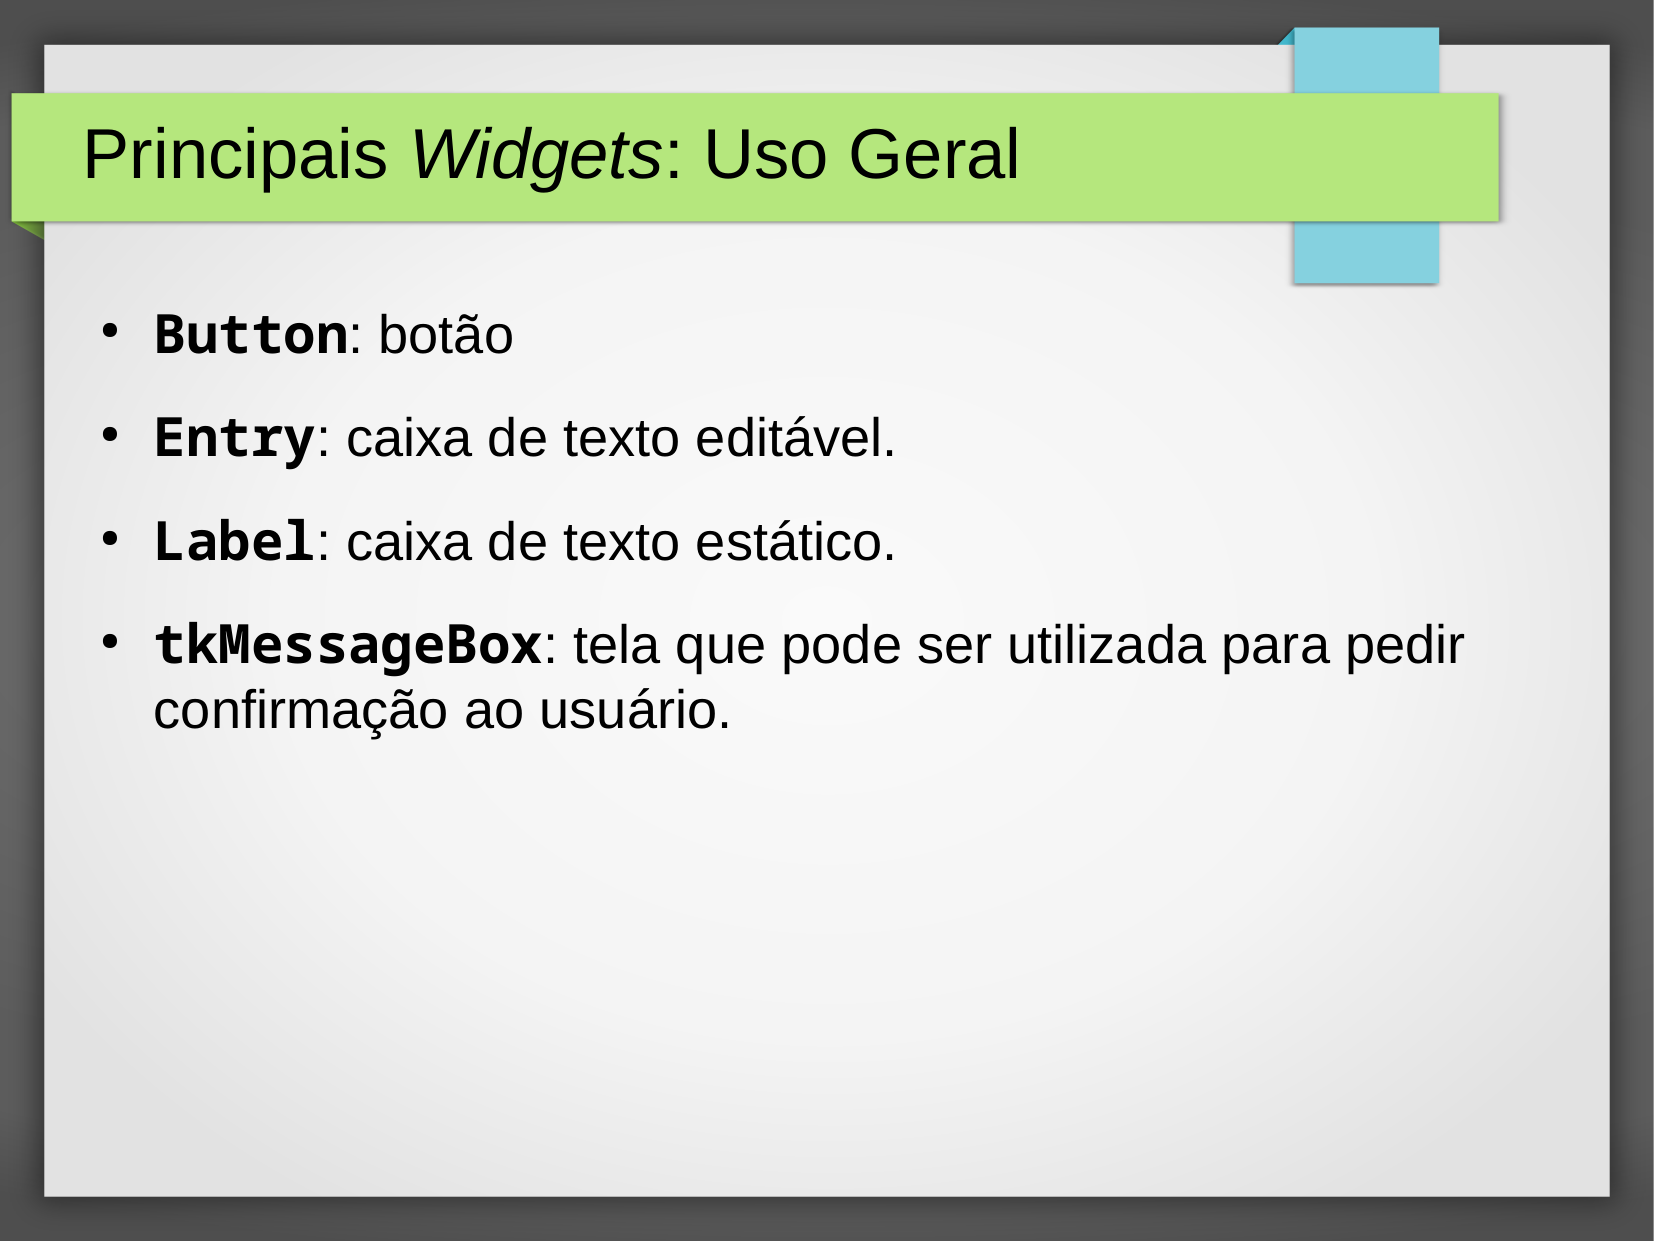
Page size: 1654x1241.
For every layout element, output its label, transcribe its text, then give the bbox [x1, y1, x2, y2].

list Button: botão Entry: caixa de texto editável. Label: caixa de texto estático. tkMessageBox: tela que pode ser utilizada para pedir confirmação ao usuário. [82, 295, 1571, 1099]
title Principais Widgets: Uso Geral [82, 94, 1264, 213]
picture [0, 0, 1654, 1241]
